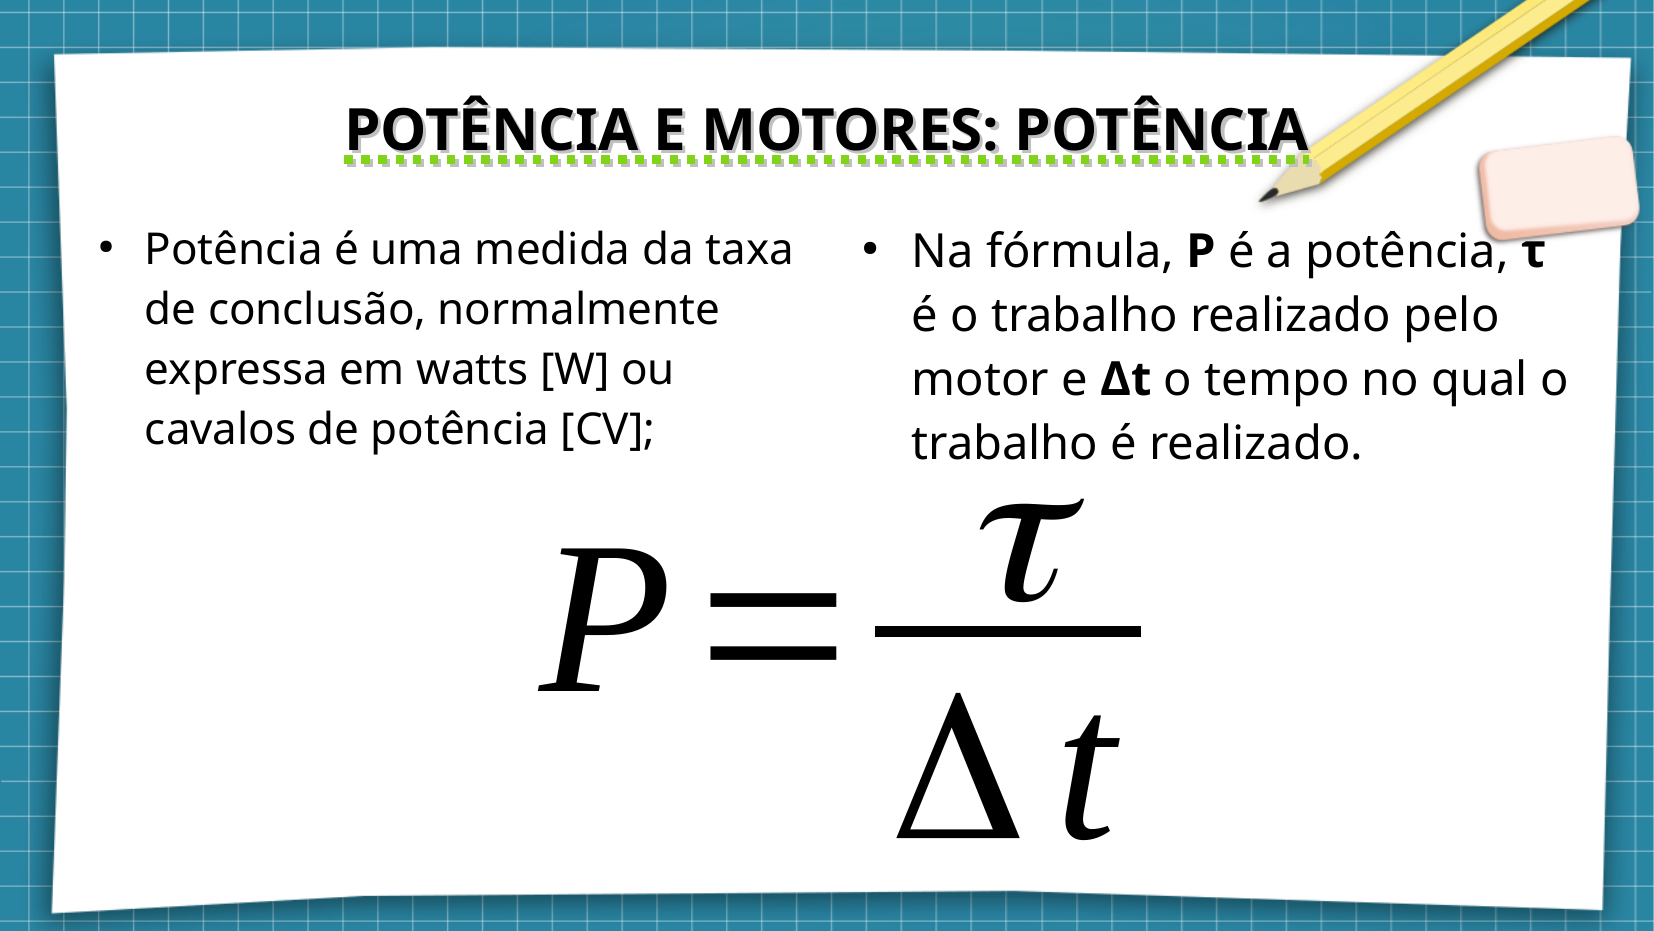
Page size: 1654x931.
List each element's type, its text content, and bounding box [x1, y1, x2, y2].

title Potência e motores: Potência [82, 50, 1571, 206]
list Potência é uma medida da taxa de conclusão, normalmente expressa em watts [W] ou cavalos de potência [CV]; [82, 217, 809, 475]
picture [0, 0, 1654, 931]
list Na fórmula, P é a potência, τ é o trabalho realizado pelo motor e Δt o tempo no qual o trabalho é realizado. [845, 217, 1572, 475]
